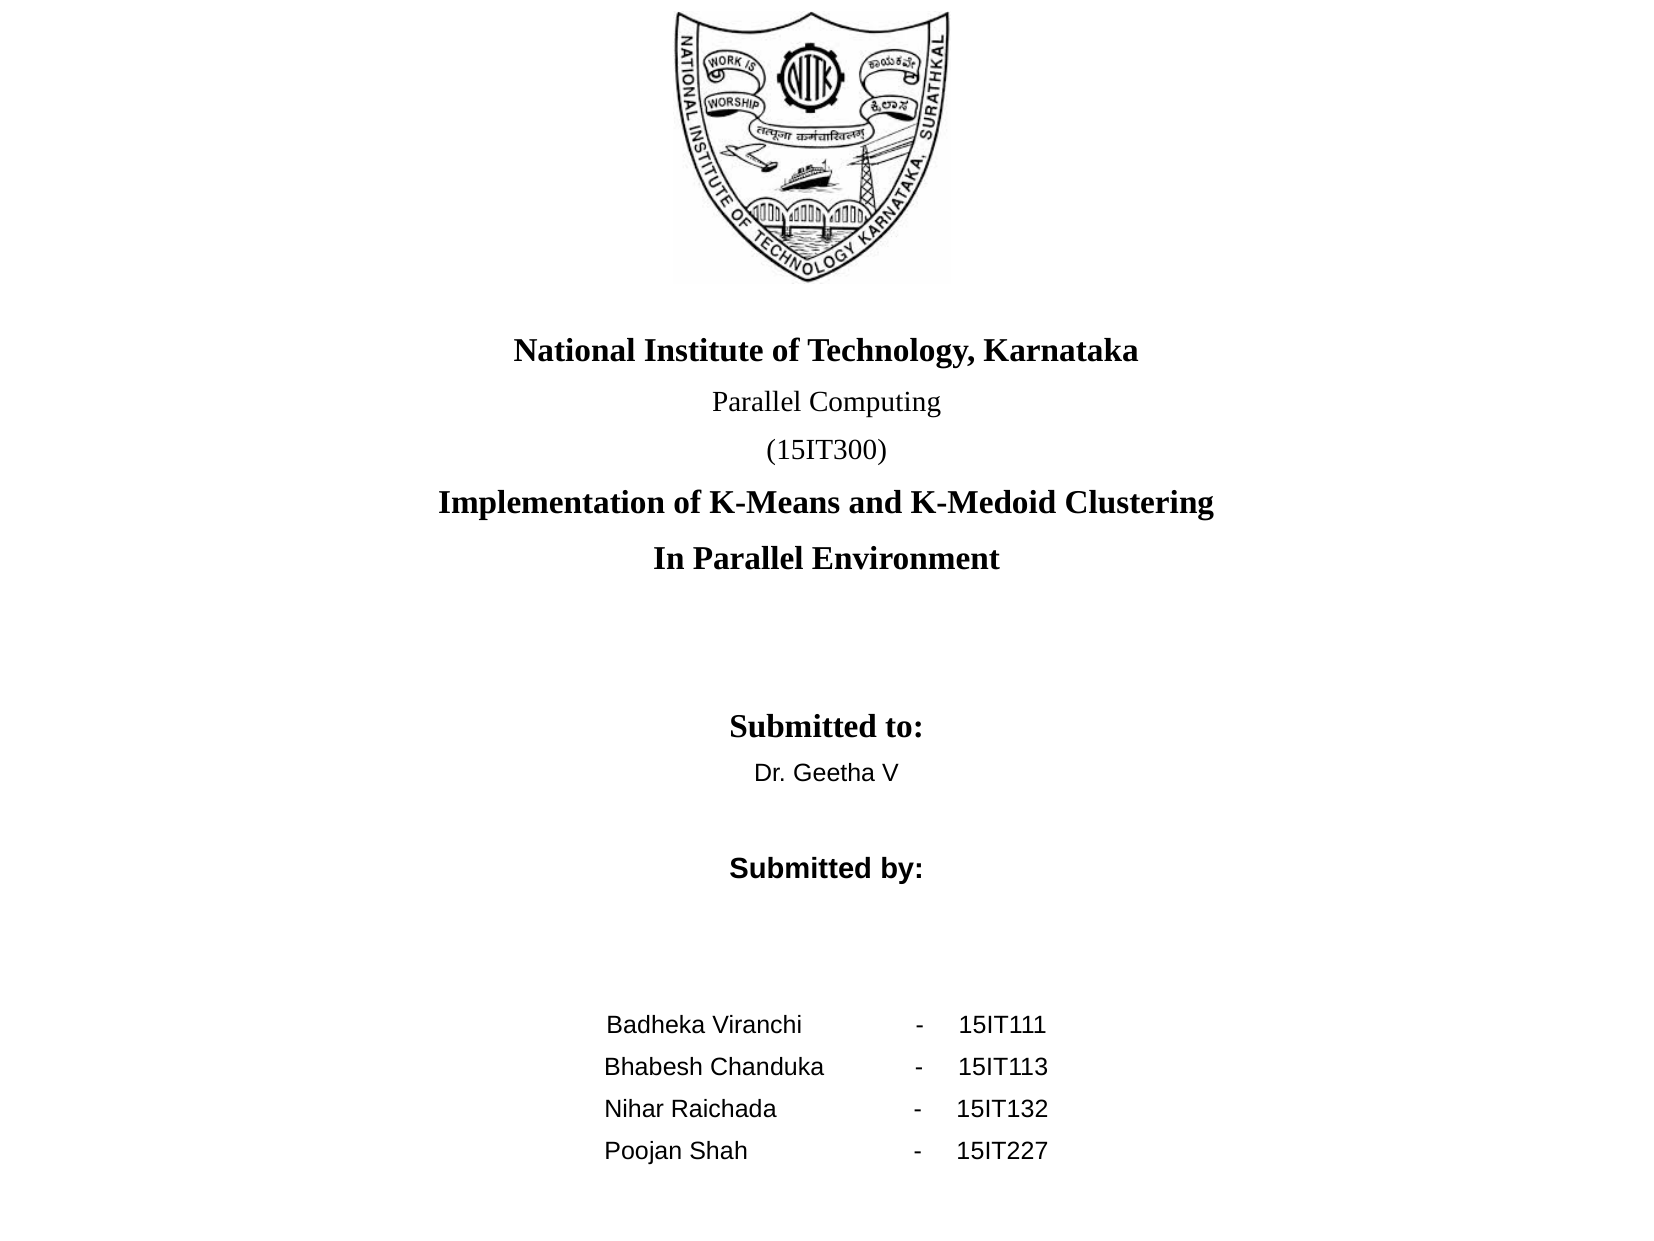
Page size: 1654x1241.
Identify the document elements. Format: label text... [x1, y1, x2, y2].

picture [673, 11, 951, 284]
subtitle National Institute of Technology, Karnataka Parallel Computing (15IT300) Implementation of K-Means and K-Medoid Clustering In Parallel Environment Submitted to: Dr. Geetha V Submitted by: Badheka Viranchi - 15IT111 Bhabesh Chanduka - 15IT113 Nihar Raichada - 15IT132 Poojan Shah - 15IT227 [82, 71, 1571, 1228]
